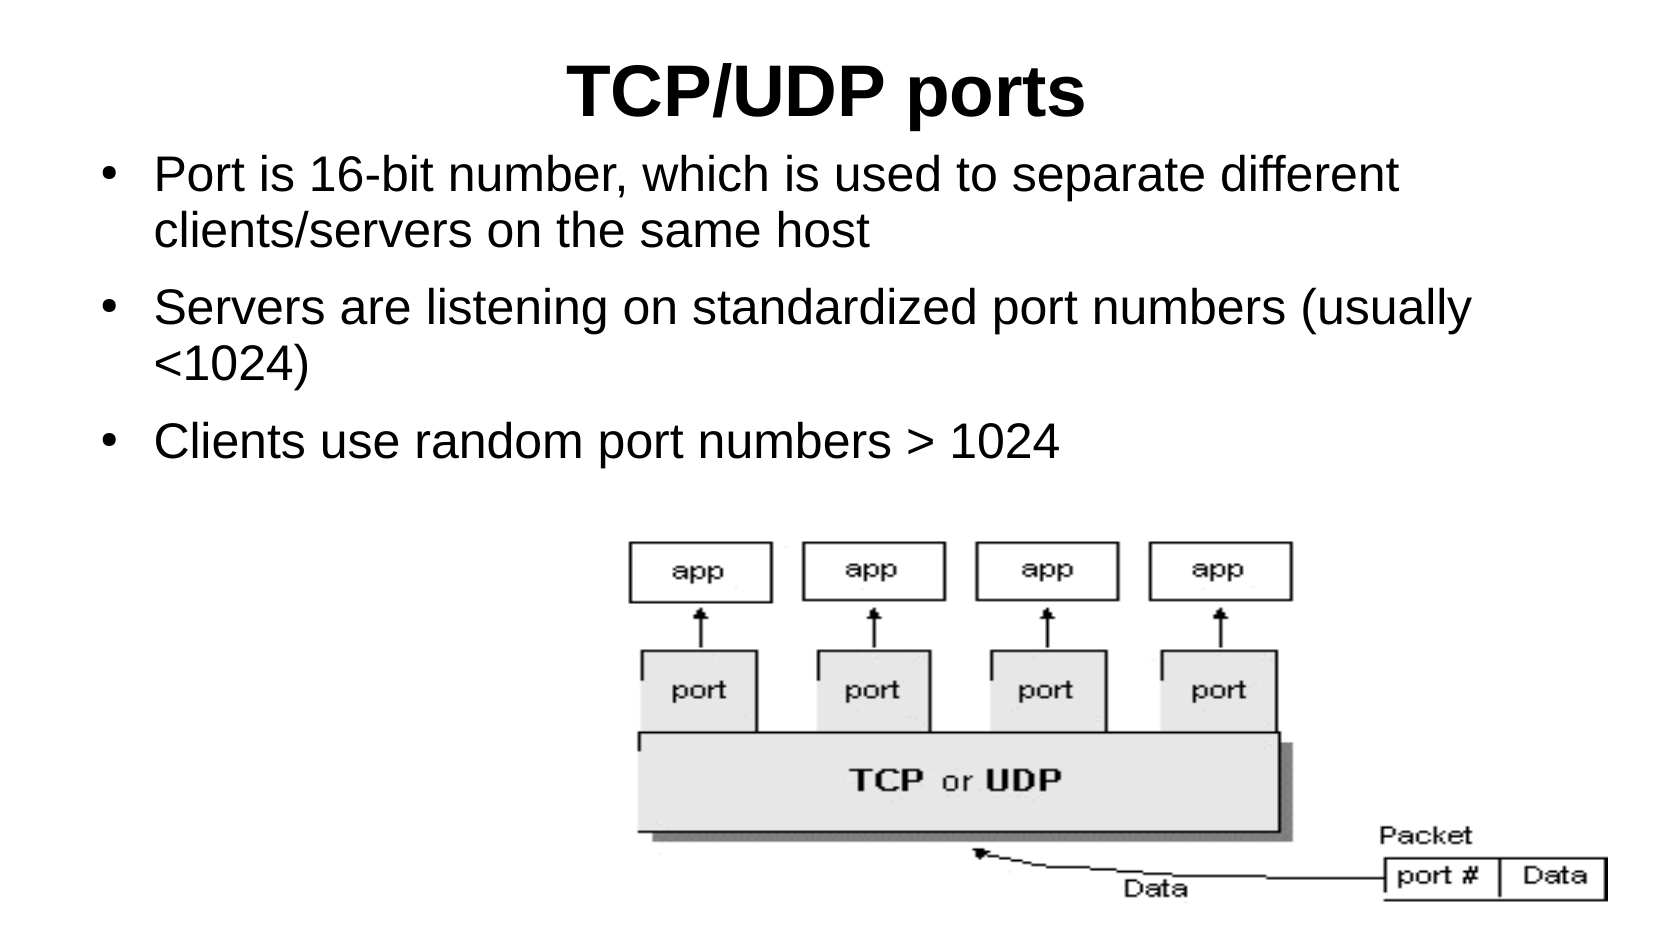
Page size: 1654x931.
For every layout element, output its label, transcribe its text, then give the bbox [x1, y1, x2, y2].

picture [627, 540, 1608, 913]
title TCP/UDP ports [82, 37, 1571, 147]
list Port is 16-bit number, which is used to separate different clients/servers on the same host Servers are listening on standardized port numbers (usually <1024) Clients use random port numbers > 1024 [82, 146, 1538, 889]
